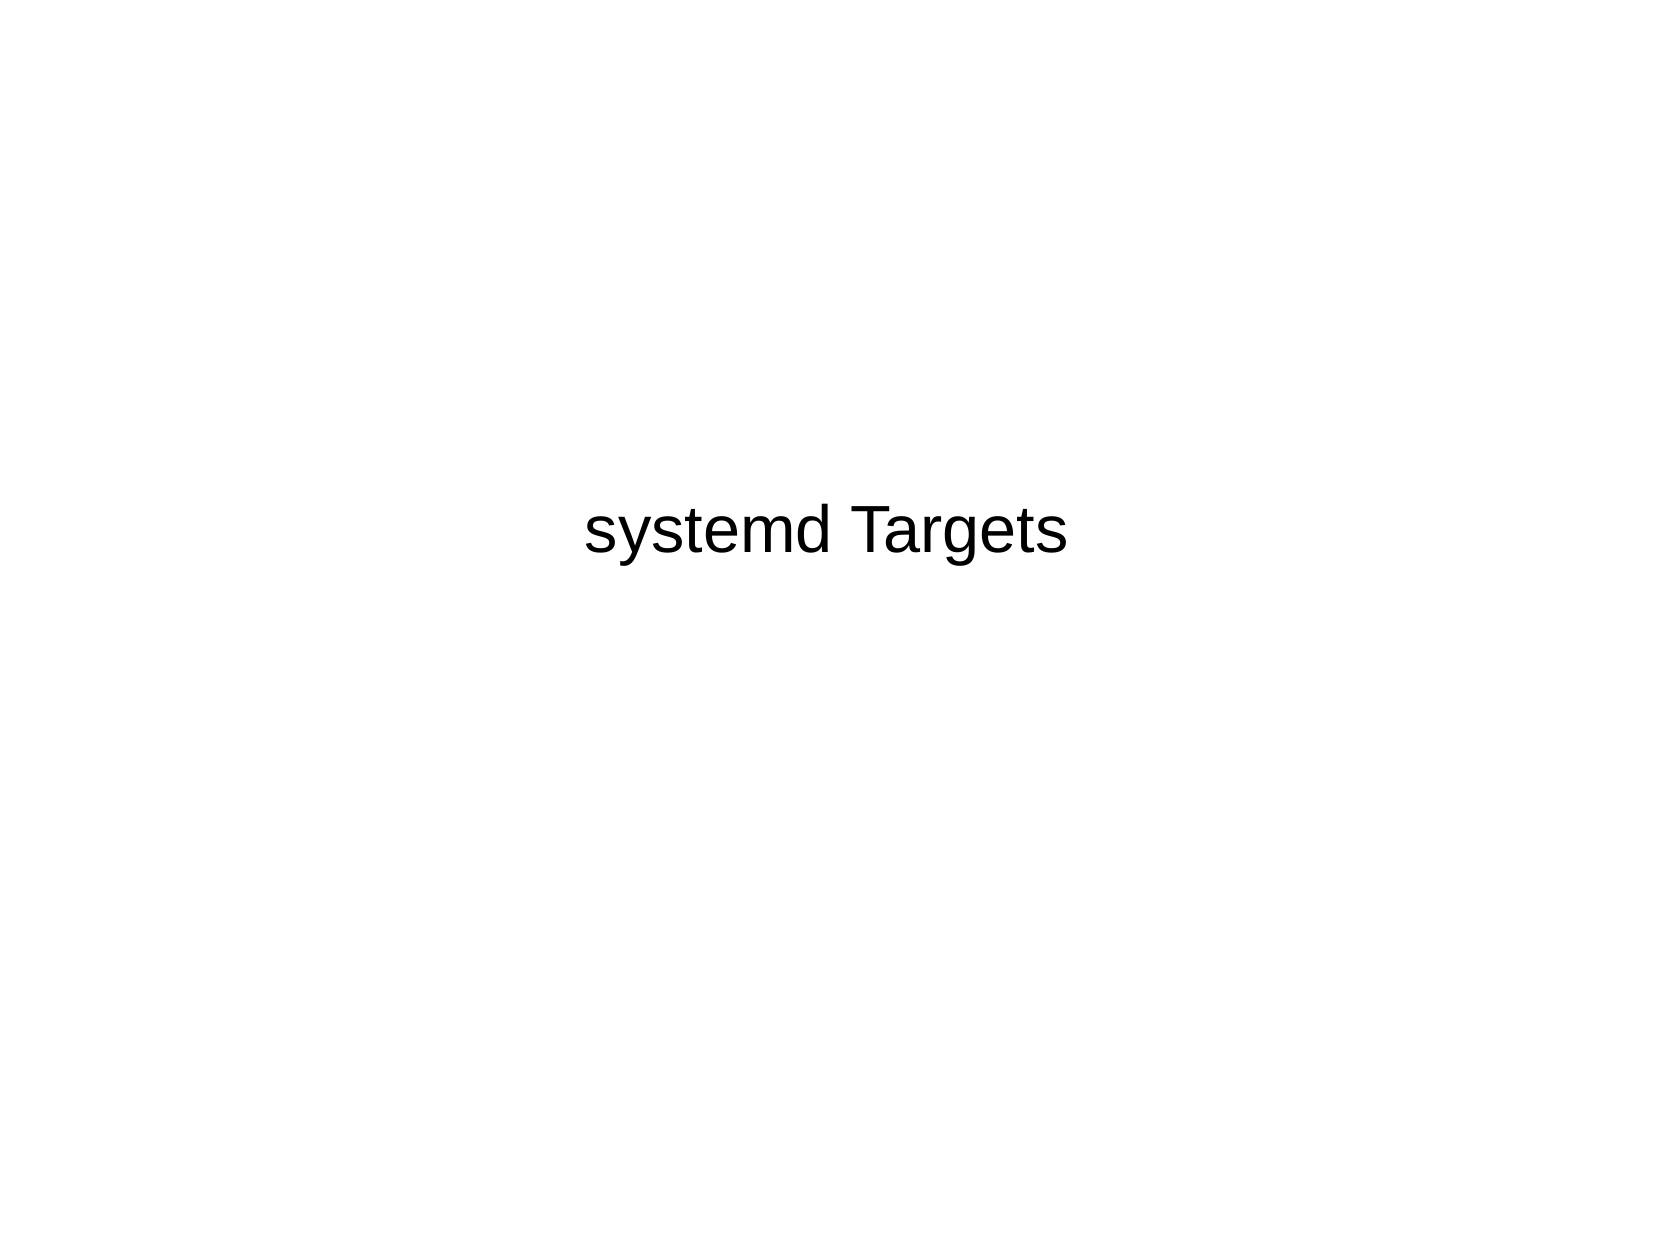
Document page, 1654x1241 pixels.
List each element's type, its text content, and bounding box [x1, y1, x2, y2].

subtitle systemd Targets [82, 49, 1571, 1010]
